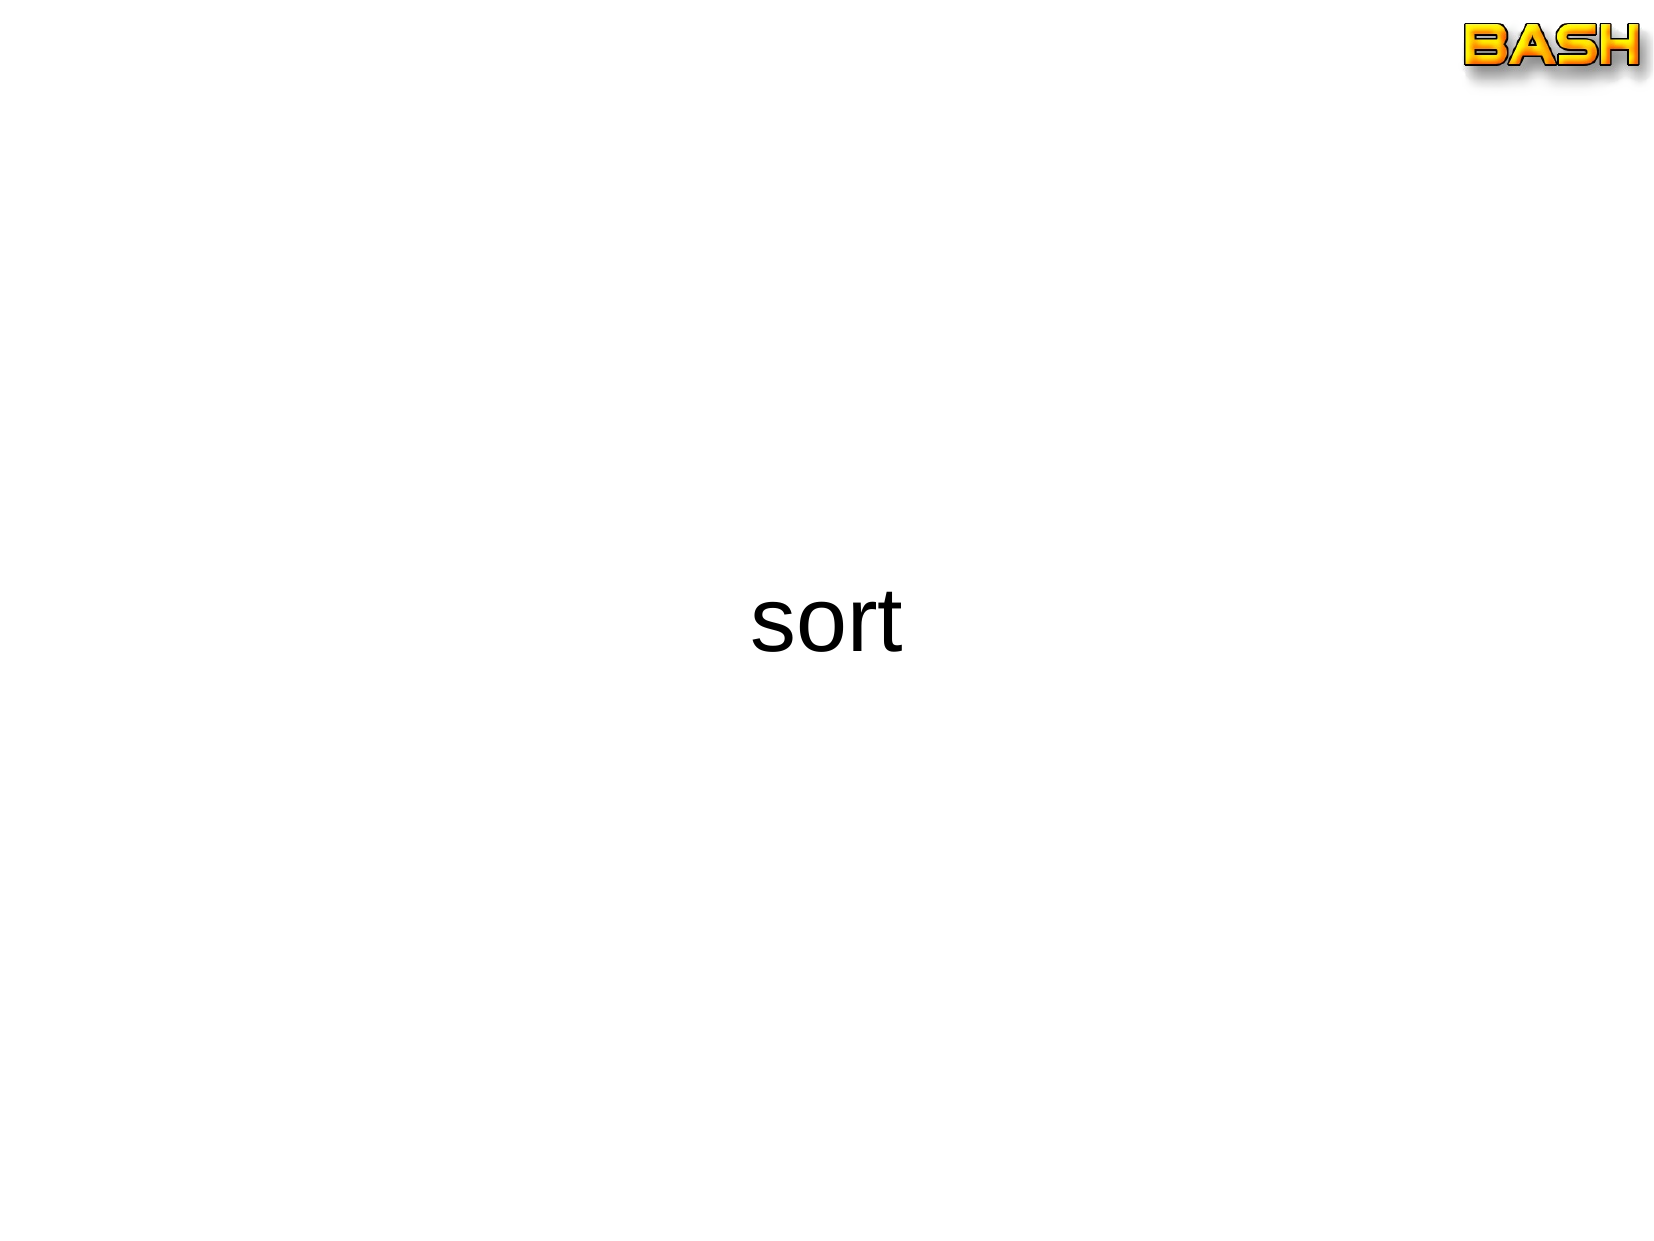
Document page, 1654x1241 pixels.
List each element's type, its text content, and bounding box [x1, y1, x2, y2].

title sort [82, 523, 1571, 717]
picture [1450, 0, 1654, 96]
